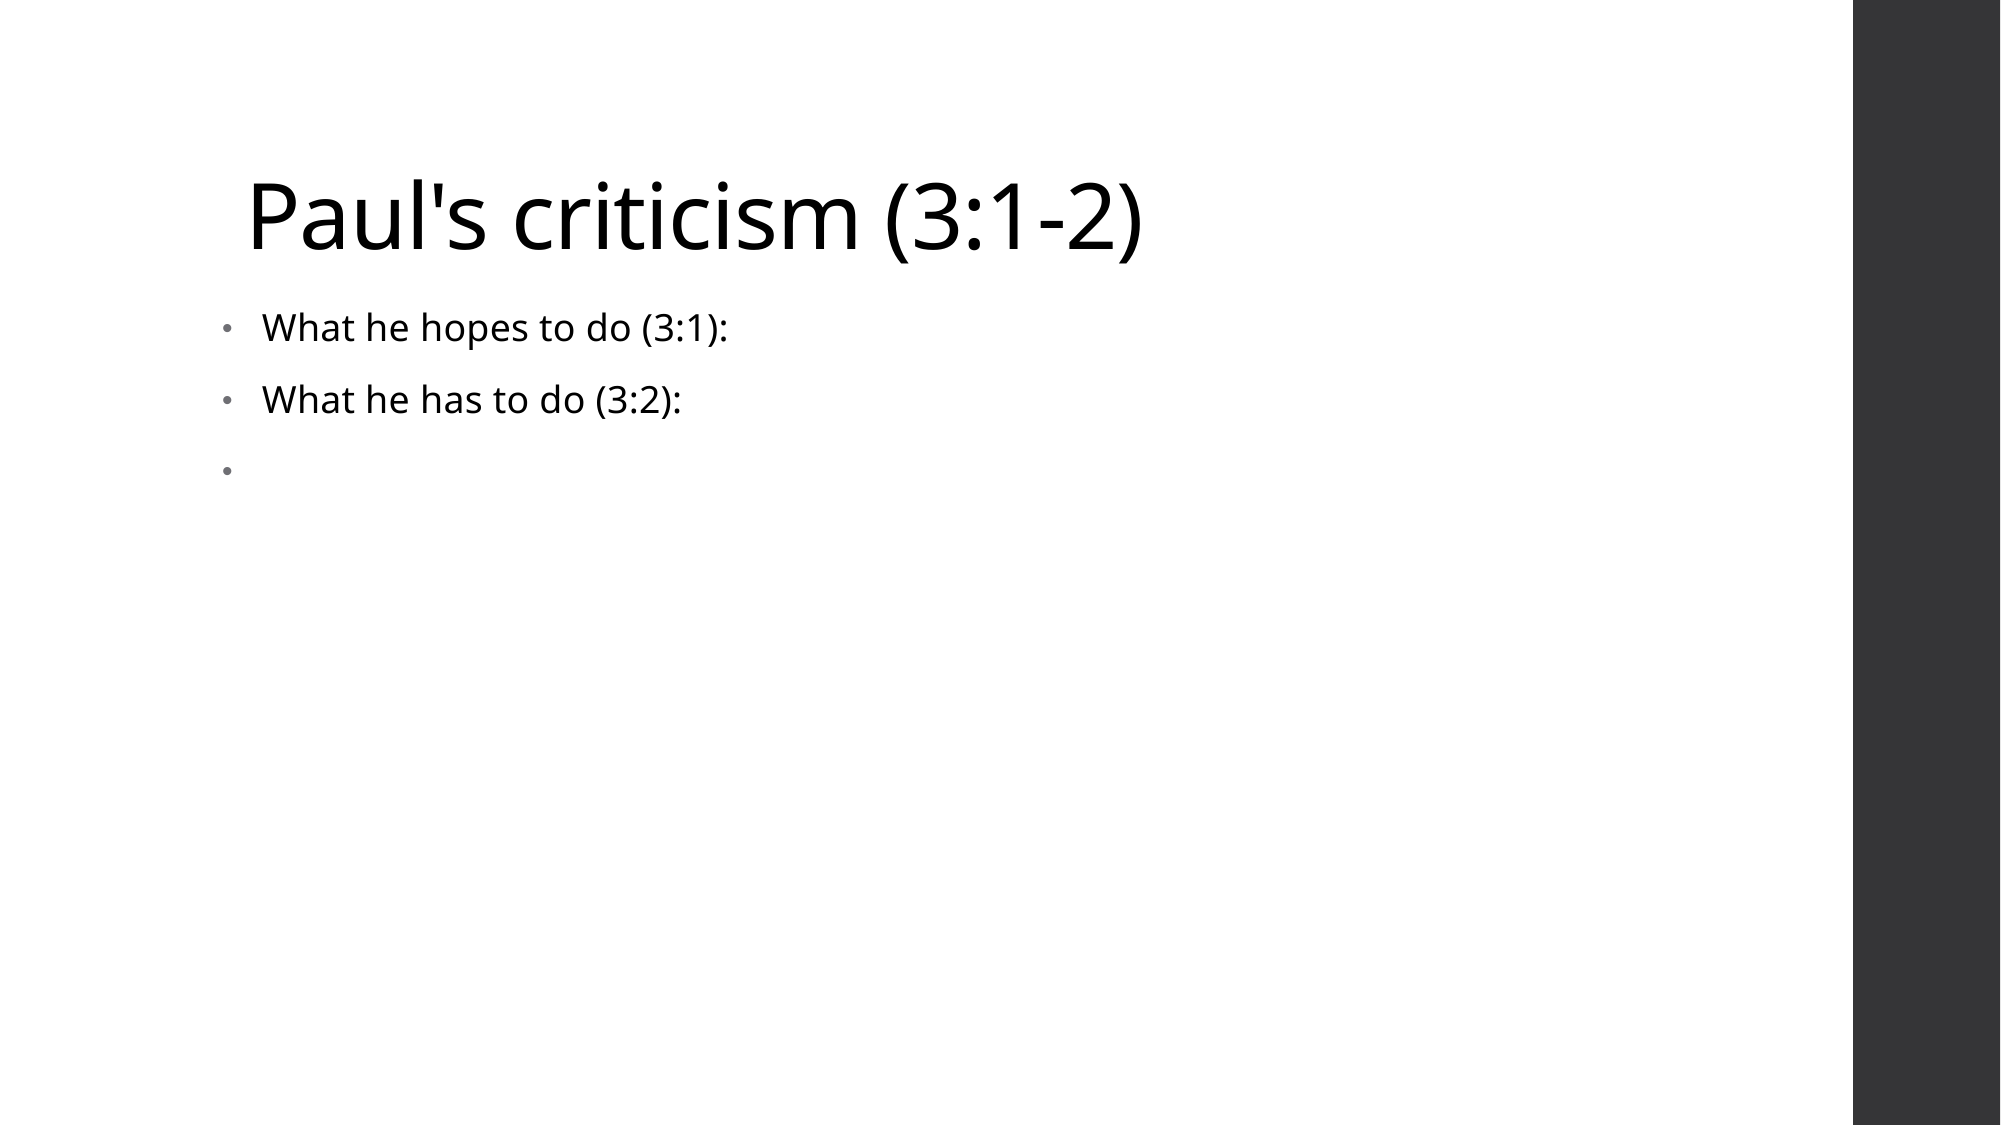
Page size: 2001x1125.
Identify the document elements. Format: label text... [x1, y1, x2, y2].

list What he hopes to do (3:1): What he has to do (3:2): [206, 299, 1617, 1014]
title Paul's criticism (3:1-2) [206, 60, 1797, 278]
